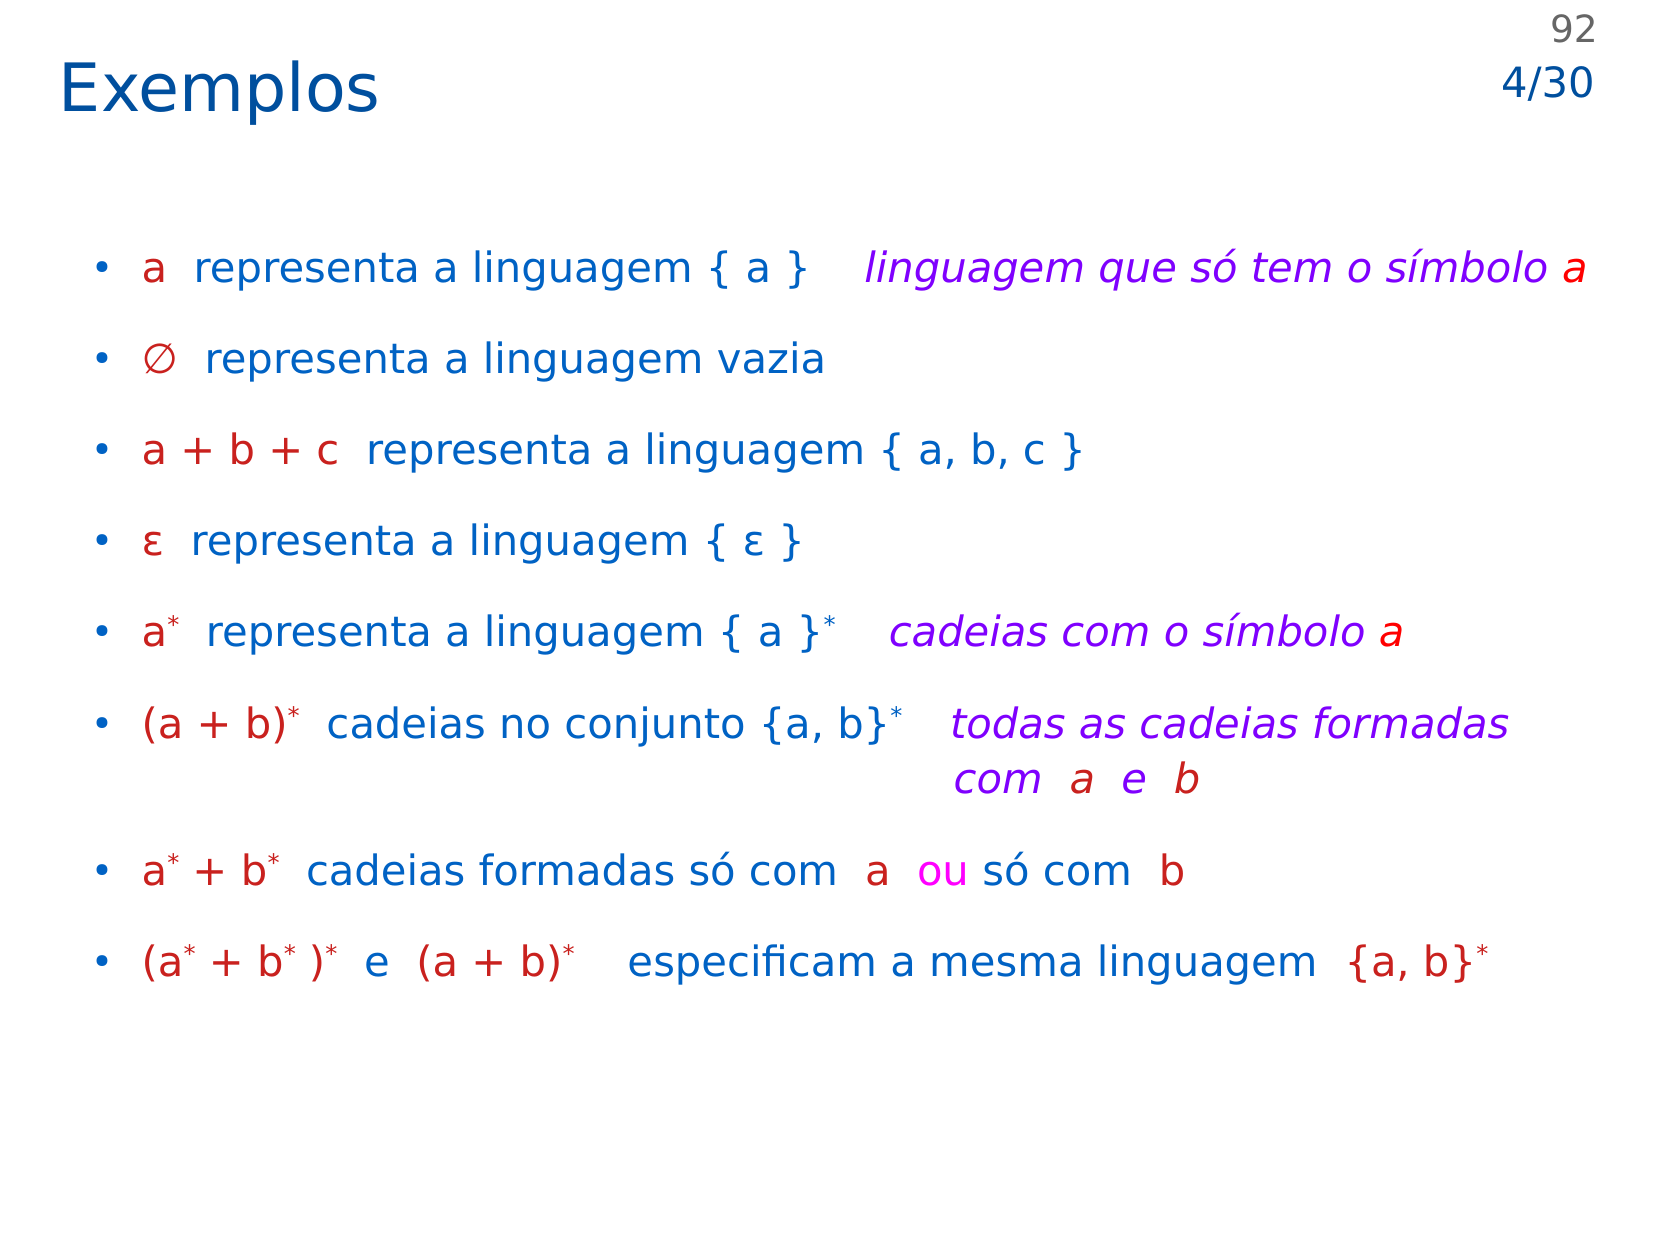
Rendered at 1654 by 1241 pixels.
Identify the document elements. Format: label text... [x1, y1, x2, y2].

text_box 92 [1375, 0, 1613, 64]
list a representa a linguagem { a } linguagem que só tem o símbolo a ∅ representa a linguagem vazia a + b + c representa a linguagem { a, b, c } ε representa a linguagem { ε } a* representa a linguagem { a }* cadeias com o símbolo a (a + b)* cadeias no conjunto {a, b}* todas as cadeias formadas com a e b a* + b* cadeias formadas só com a ou só com b (a* + b* )* e (a + b)* especificam a mesma linguagem {a, b}* [59, 236, 1595, 1211]
title Exemplos [59, 29, 1625, 148]
